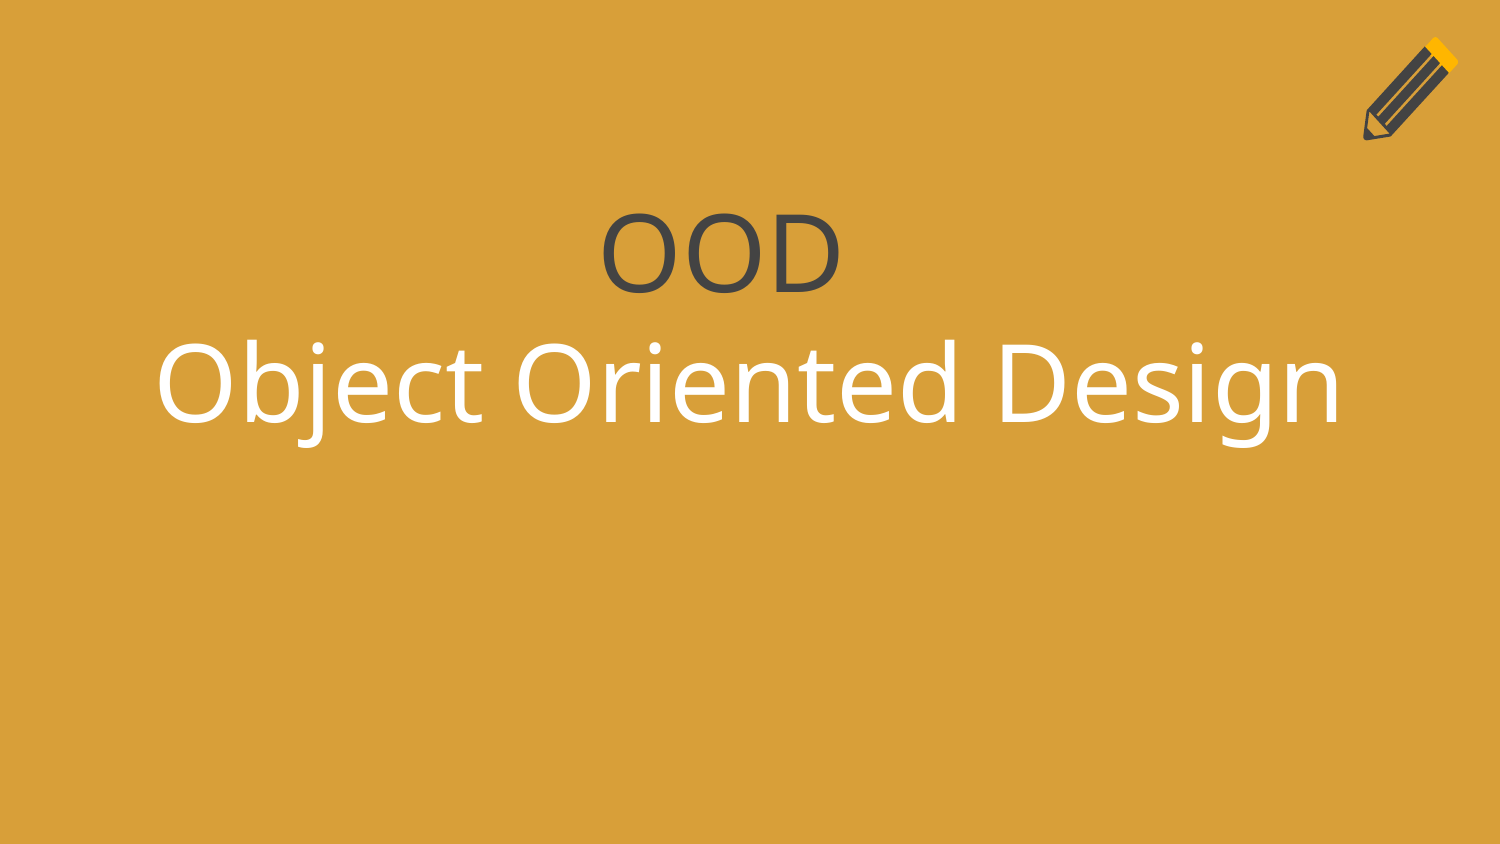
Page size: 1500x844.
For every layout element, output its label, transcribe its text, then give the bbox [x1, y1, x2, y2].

title OOD Object Oriented Design [51, 122, 1449, 459]
text_box [1363, 37, 1459, 141]
